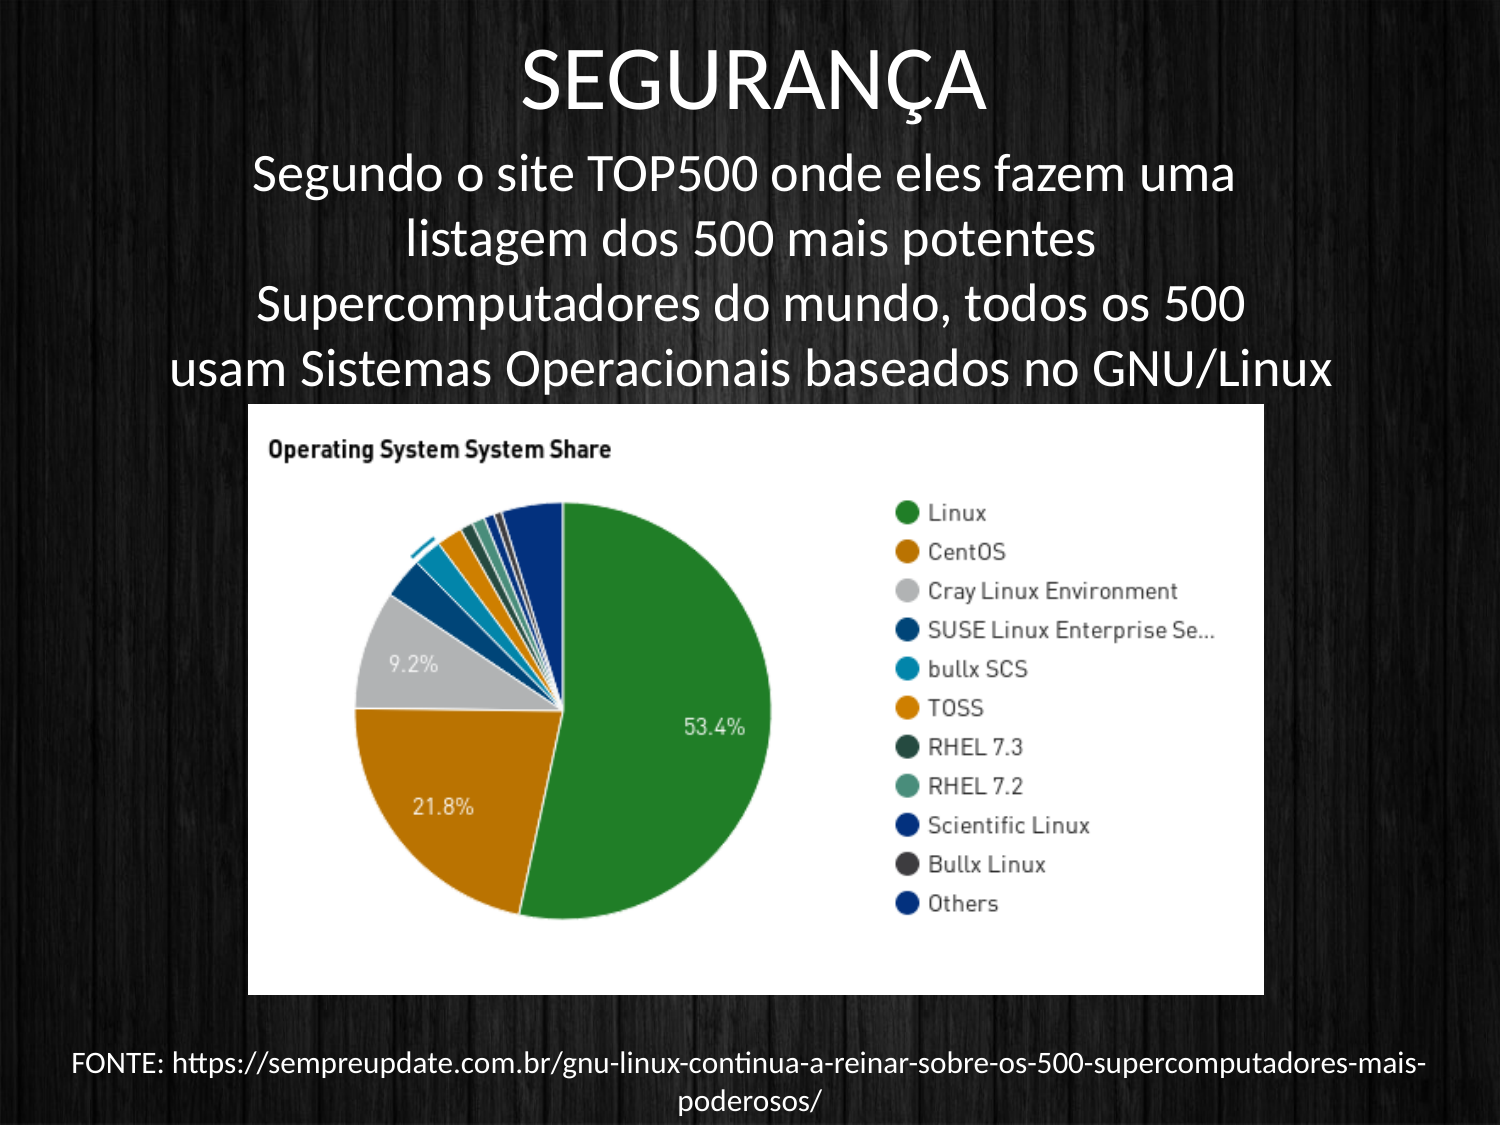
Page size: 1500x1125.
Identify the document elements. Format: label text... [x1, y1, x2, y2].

picture [0, 0, 1500, 1125]
text_box SEGURANÇA [79, 15, 1430, 130]
text_box Segundo o site TOP500 onde eles fazem uma listagem dos 500 mais potentes Supercomputadores do mundo, todos os 500 usam Sistemas Operacionais baseados no GNU/Linux [154, 129, 1350, 405]
text_box FONTE: https://sempreupdate.com.br/gnu-linux-continua-a-reinar-sobre-os-500-supercomputadores-mais-poderosos/ [47, 1035, 1453, 1125]
